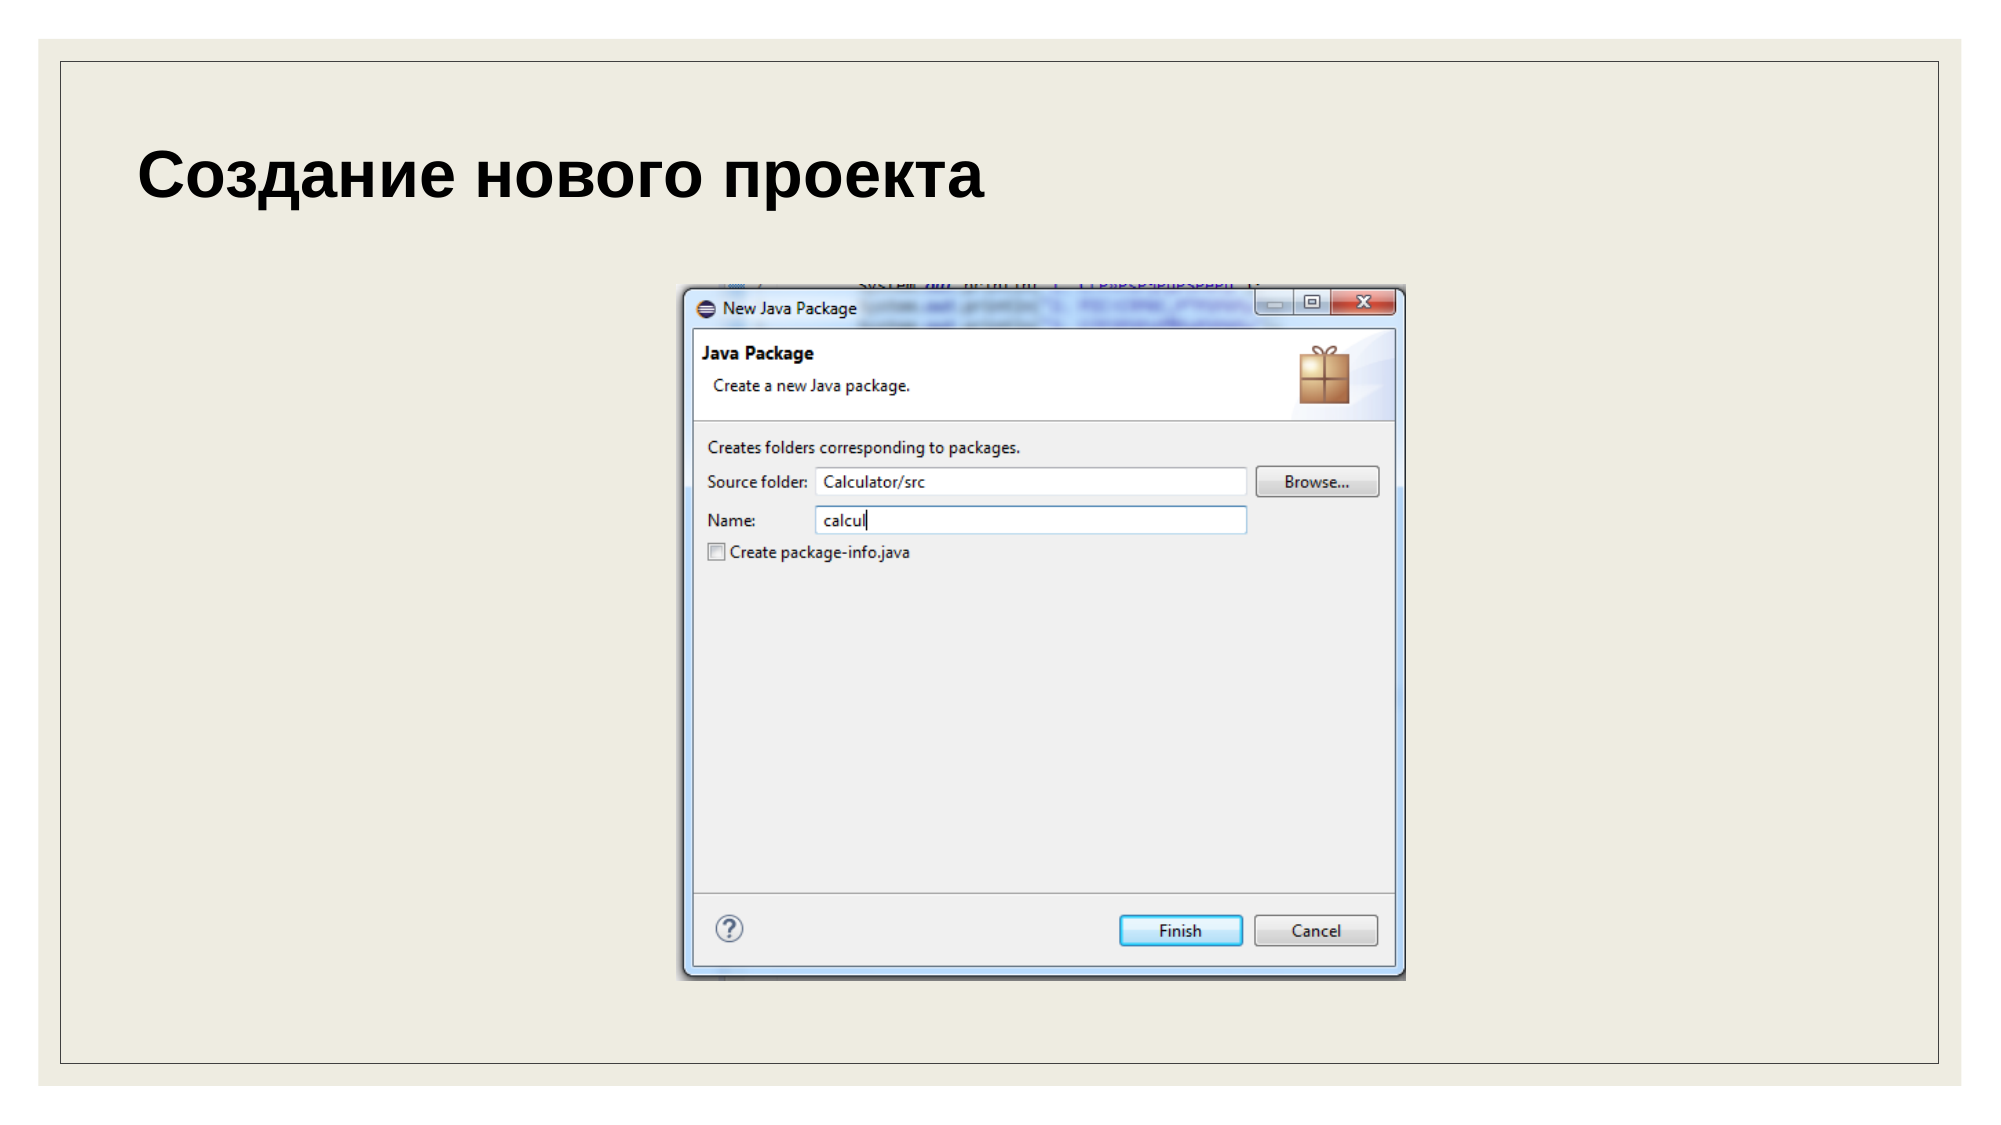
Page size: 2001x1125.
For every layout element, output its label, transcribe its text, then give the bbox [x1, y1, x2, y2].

text_box Создание нового проекта [122, 129, 1000, 219]
picture [676, 284, 1406, 981]
